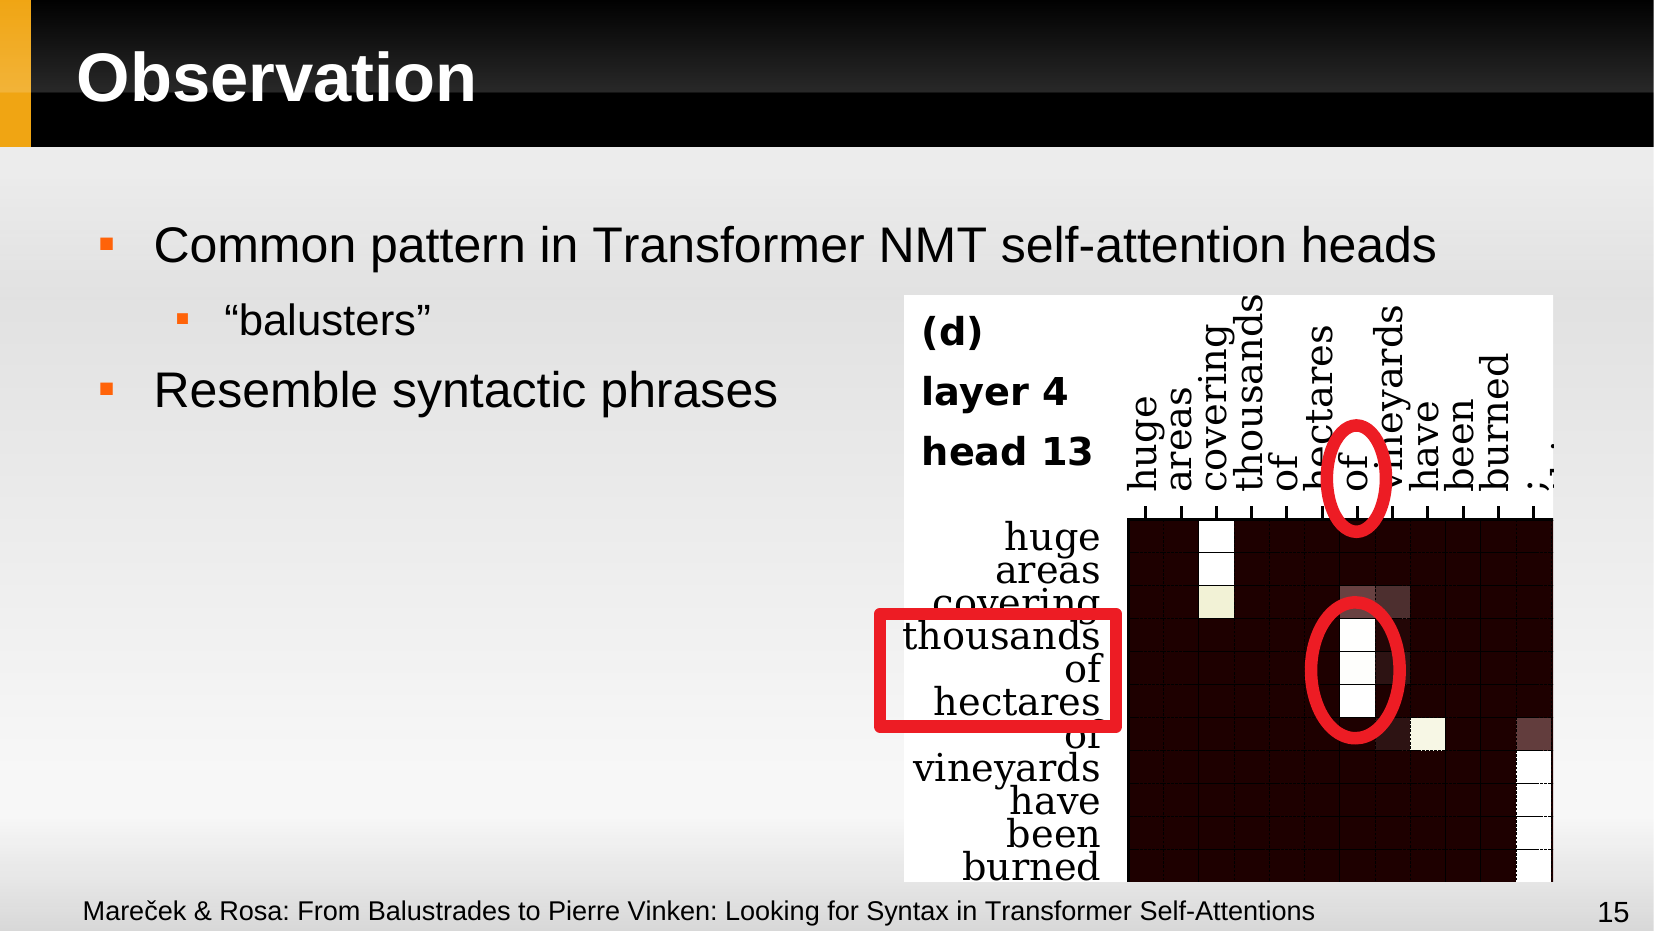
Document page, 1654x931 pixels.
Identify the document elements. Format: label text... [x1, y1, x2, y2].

title Observation [76, 0, 1625, 156]
list Common pattern in Transformer NMT self-attention heads “balusters” Resemble syntactic phrases [82, 217, 1595, 832]
picture [0, 0, 1654, 931]
